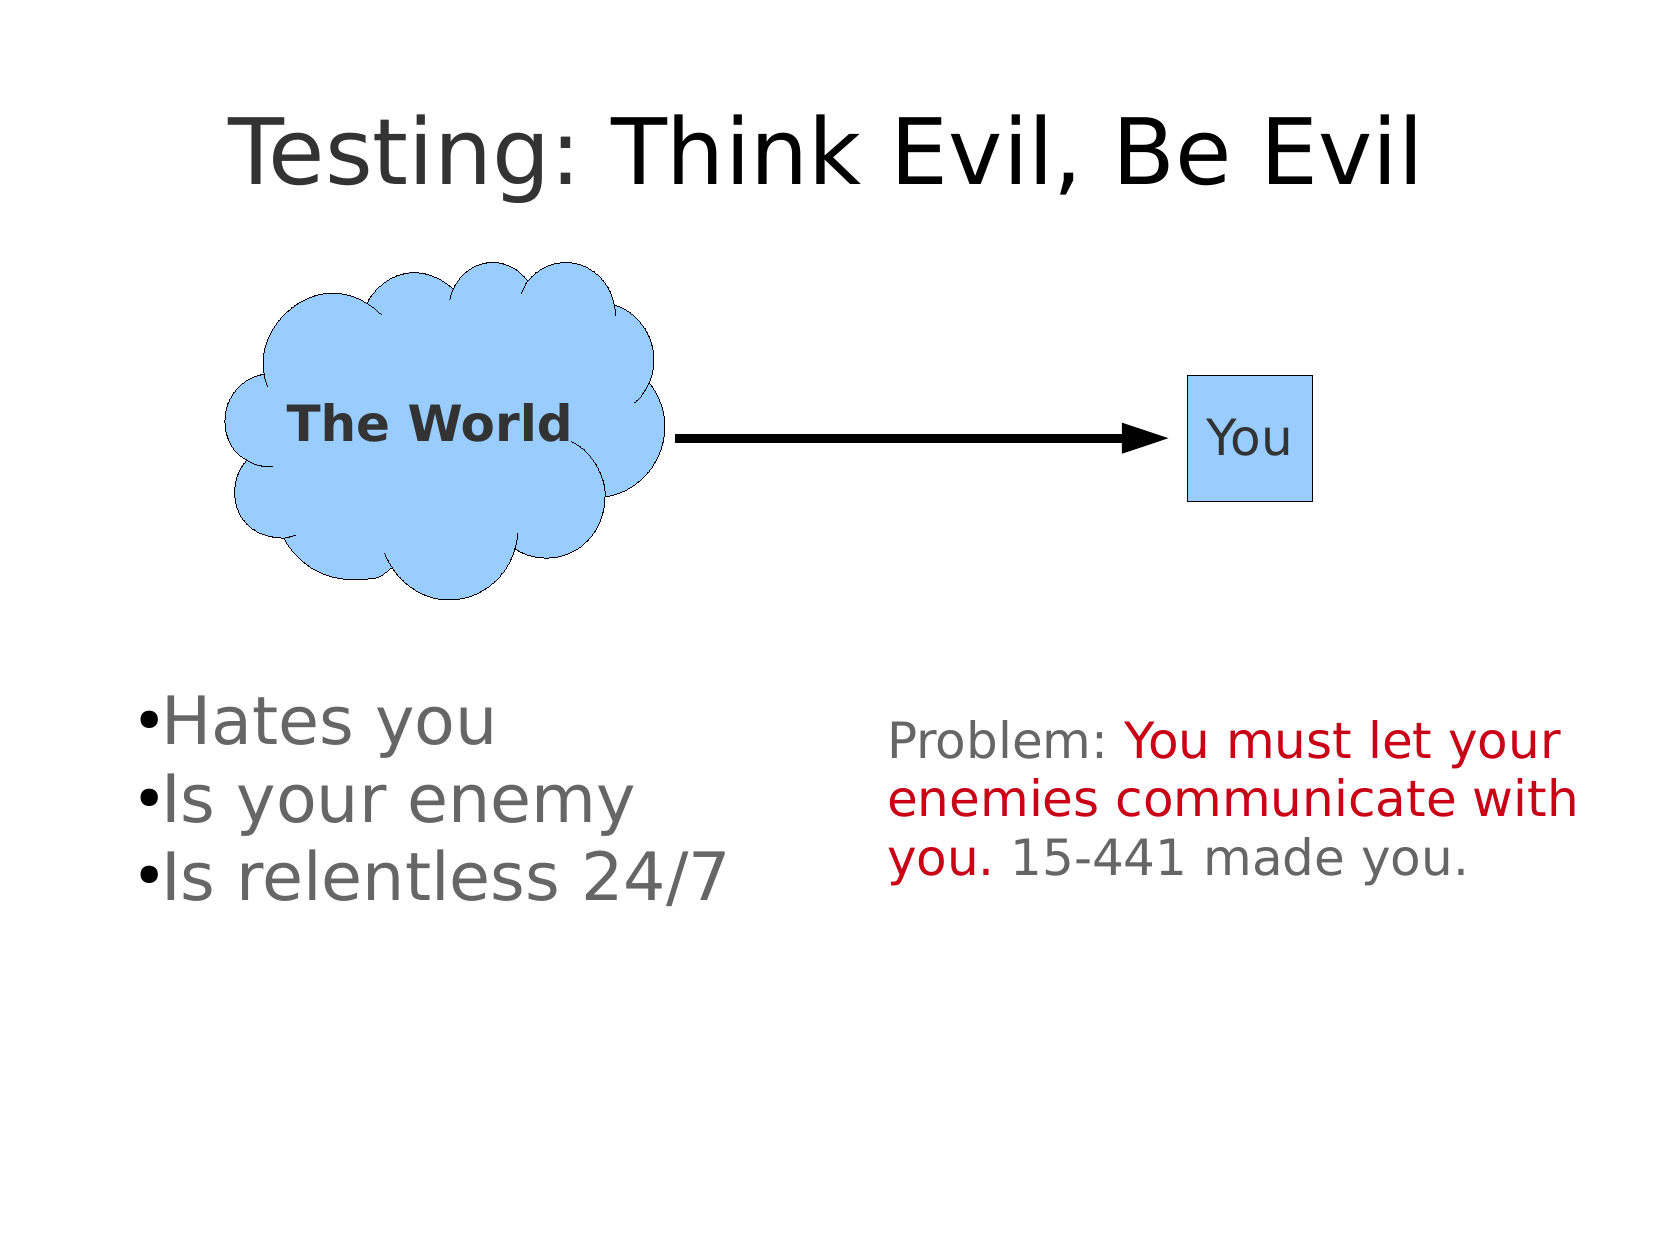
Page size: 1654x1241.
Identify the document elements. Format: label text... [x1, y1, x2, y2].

text_box Problem: You must let your enemies communicate with you. 15-441 made you. [872, 704, 1594, 895]
text_box Hates you Is your enemy Is relentless 24/7 [122, 675, 761, 938]
title Testing: Think Evil, Be Evil [82, 56, 1571, 250]
text_box You [1187, 375, 1313, 502]
text_box The World [224, 262, 665, 600]
